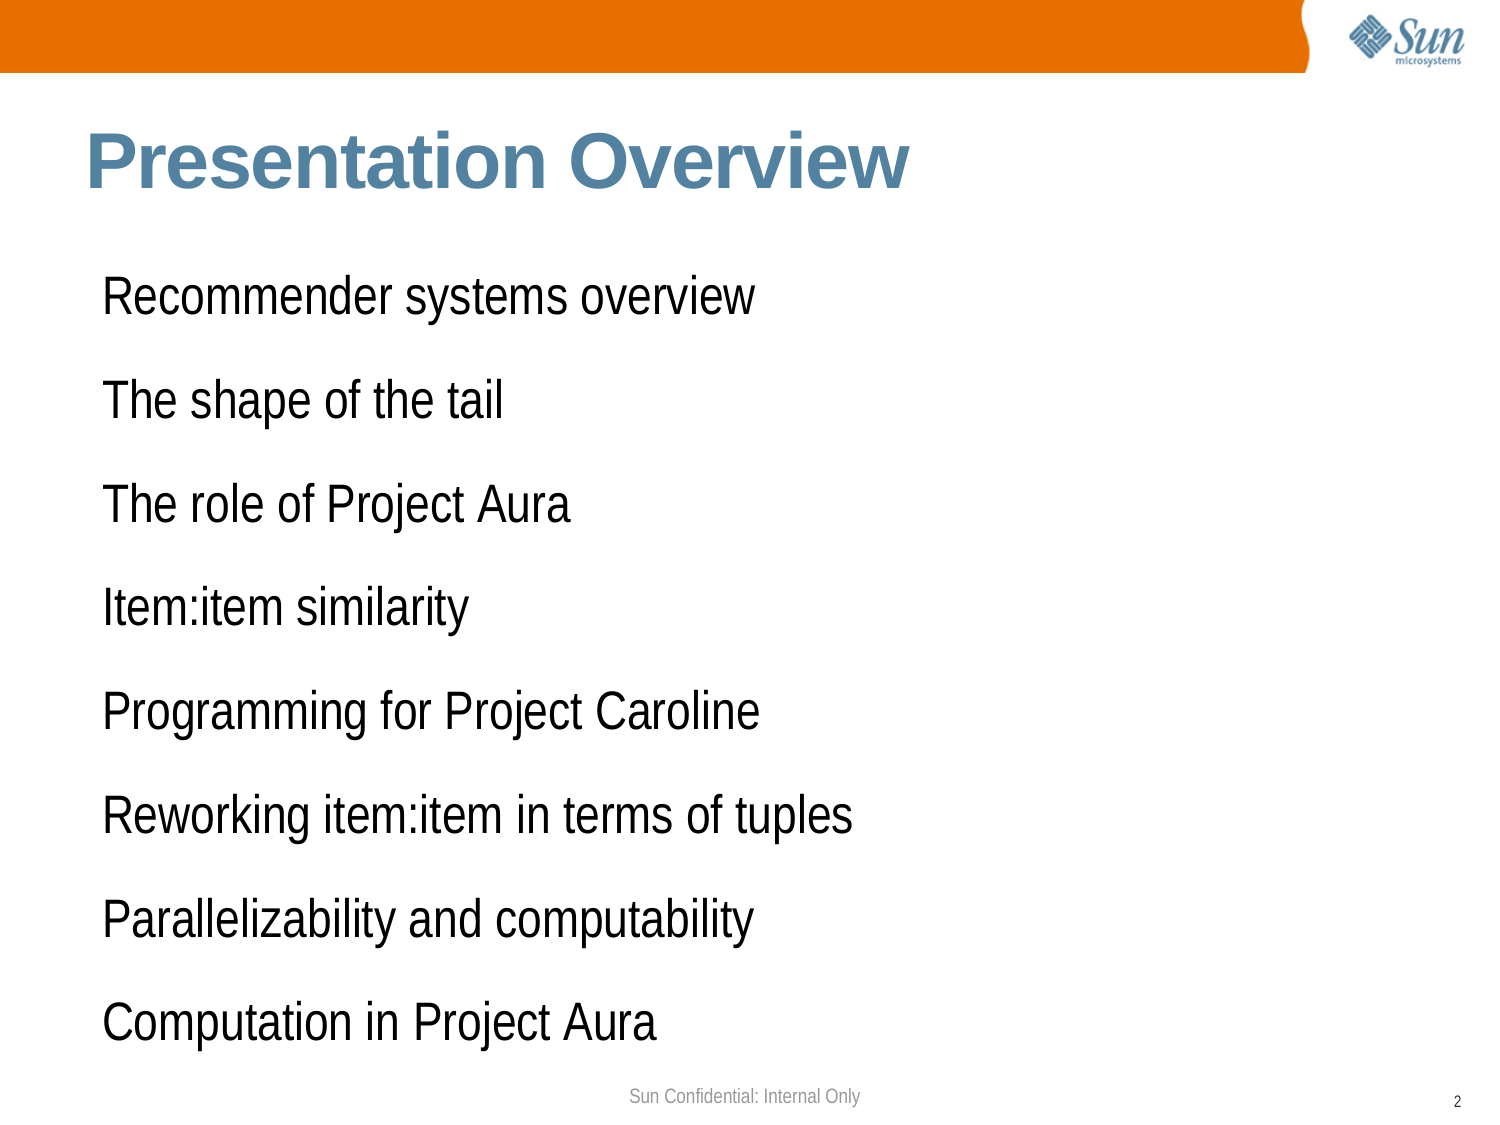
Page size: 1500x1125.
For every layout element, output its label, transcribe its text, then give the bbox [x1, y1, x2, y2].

picture [0, 0, 1500, 73]
title Presentation Overview [85, 125, 1448, 229]
list Recommender systems overview The shape of the tail The role of Project Aura Item:item similarity Programming for Project Caroline Reworking item:item in terms of tuples Parallelizability and computability Computation in Project Aura [64, 252, 1402, 1125]
